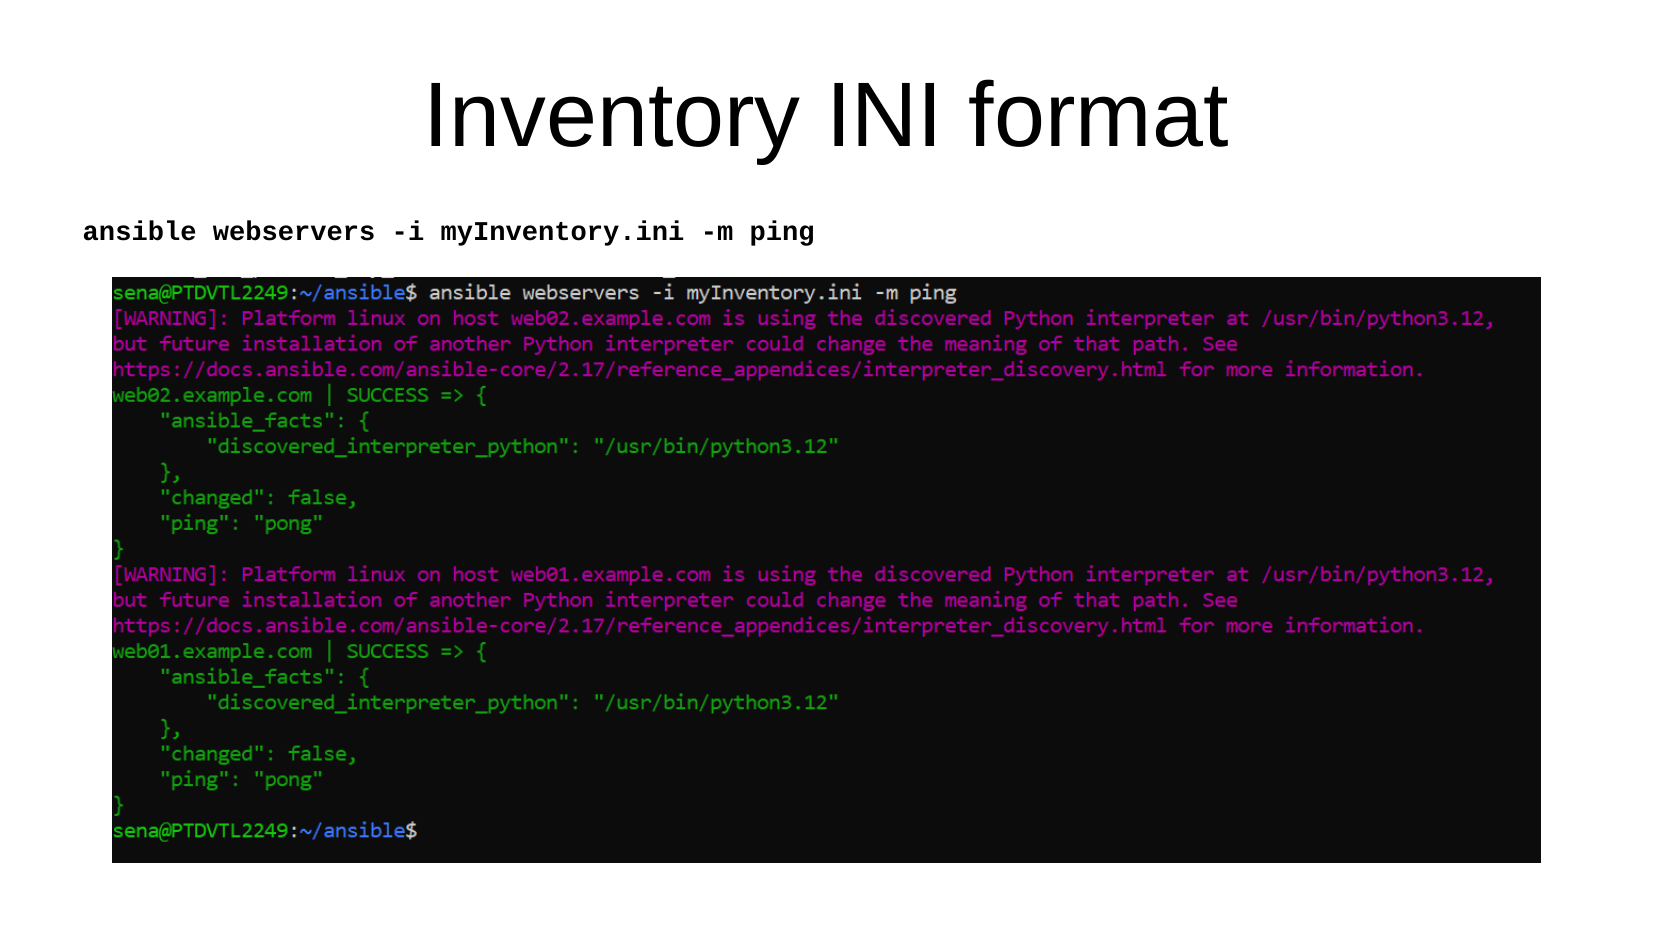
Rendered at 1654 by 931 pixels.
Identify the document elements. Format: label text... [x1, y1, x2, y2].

picture [112, 277, 1541, 863]
title Inventory INI format [82, 37, 1571, 193]
list ansible webservers -i myInventory.ini -m ping [82, 217, 1571, 310]
